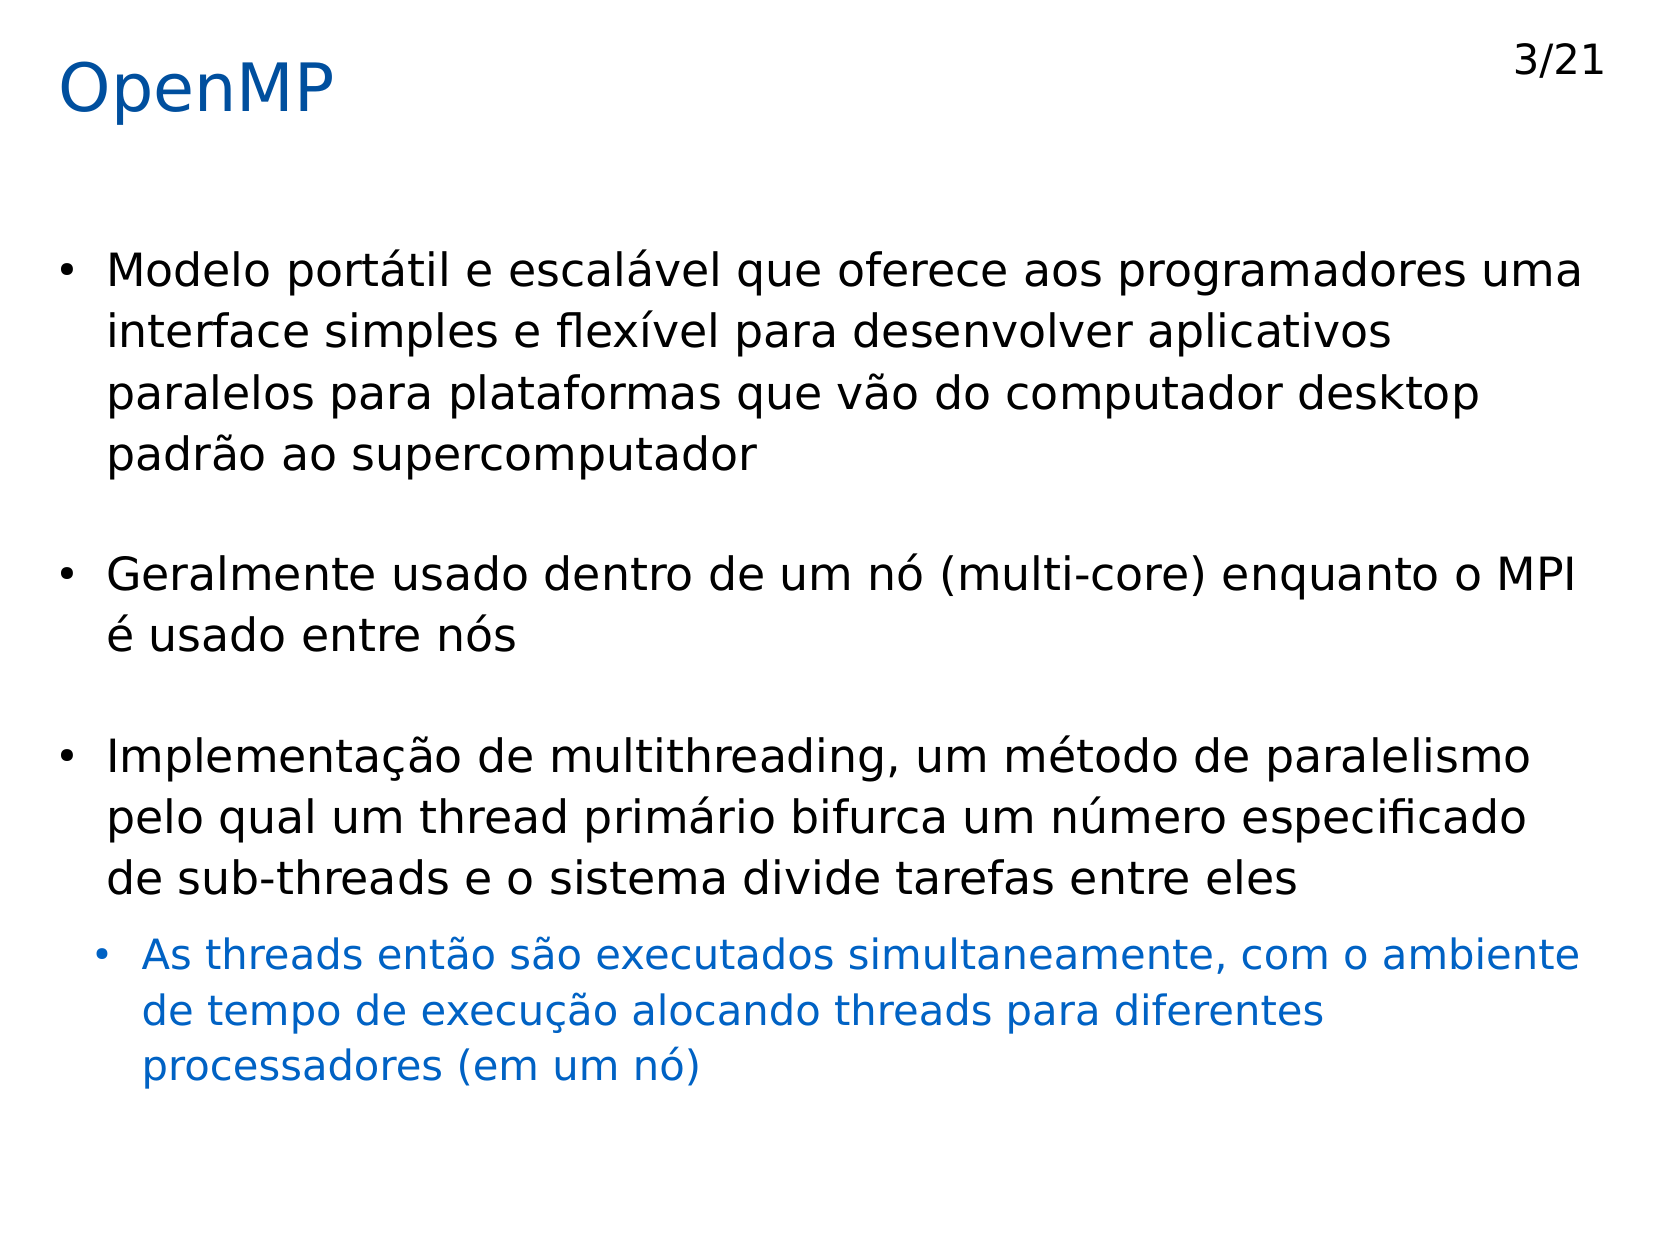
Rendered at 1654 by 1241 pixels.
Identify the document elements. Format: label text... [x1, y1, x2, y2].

list Modelo portátil e escalável que oferece aos programadores uma interface simples e flexível para desenvolver aplicativos paralelos para plataformas que vão do computador desktop padrão ao supercomputador Geralmente usado dentro de um nó (multi-core) enquanto o MPI é usado entre nós Implementação de multithreading, um método de paralelismo pelo qual um thread primário bifurca um número especificado de sub-threads e o sistema divide tarefas entre eles As threads então são executados simultaneamente, com o ambiente de tempo de execução alocando threads para diferentes processadores (em um nó) [59, 236, 1595, 1211]
title OpenMP [59, 29, 1506, 148]
